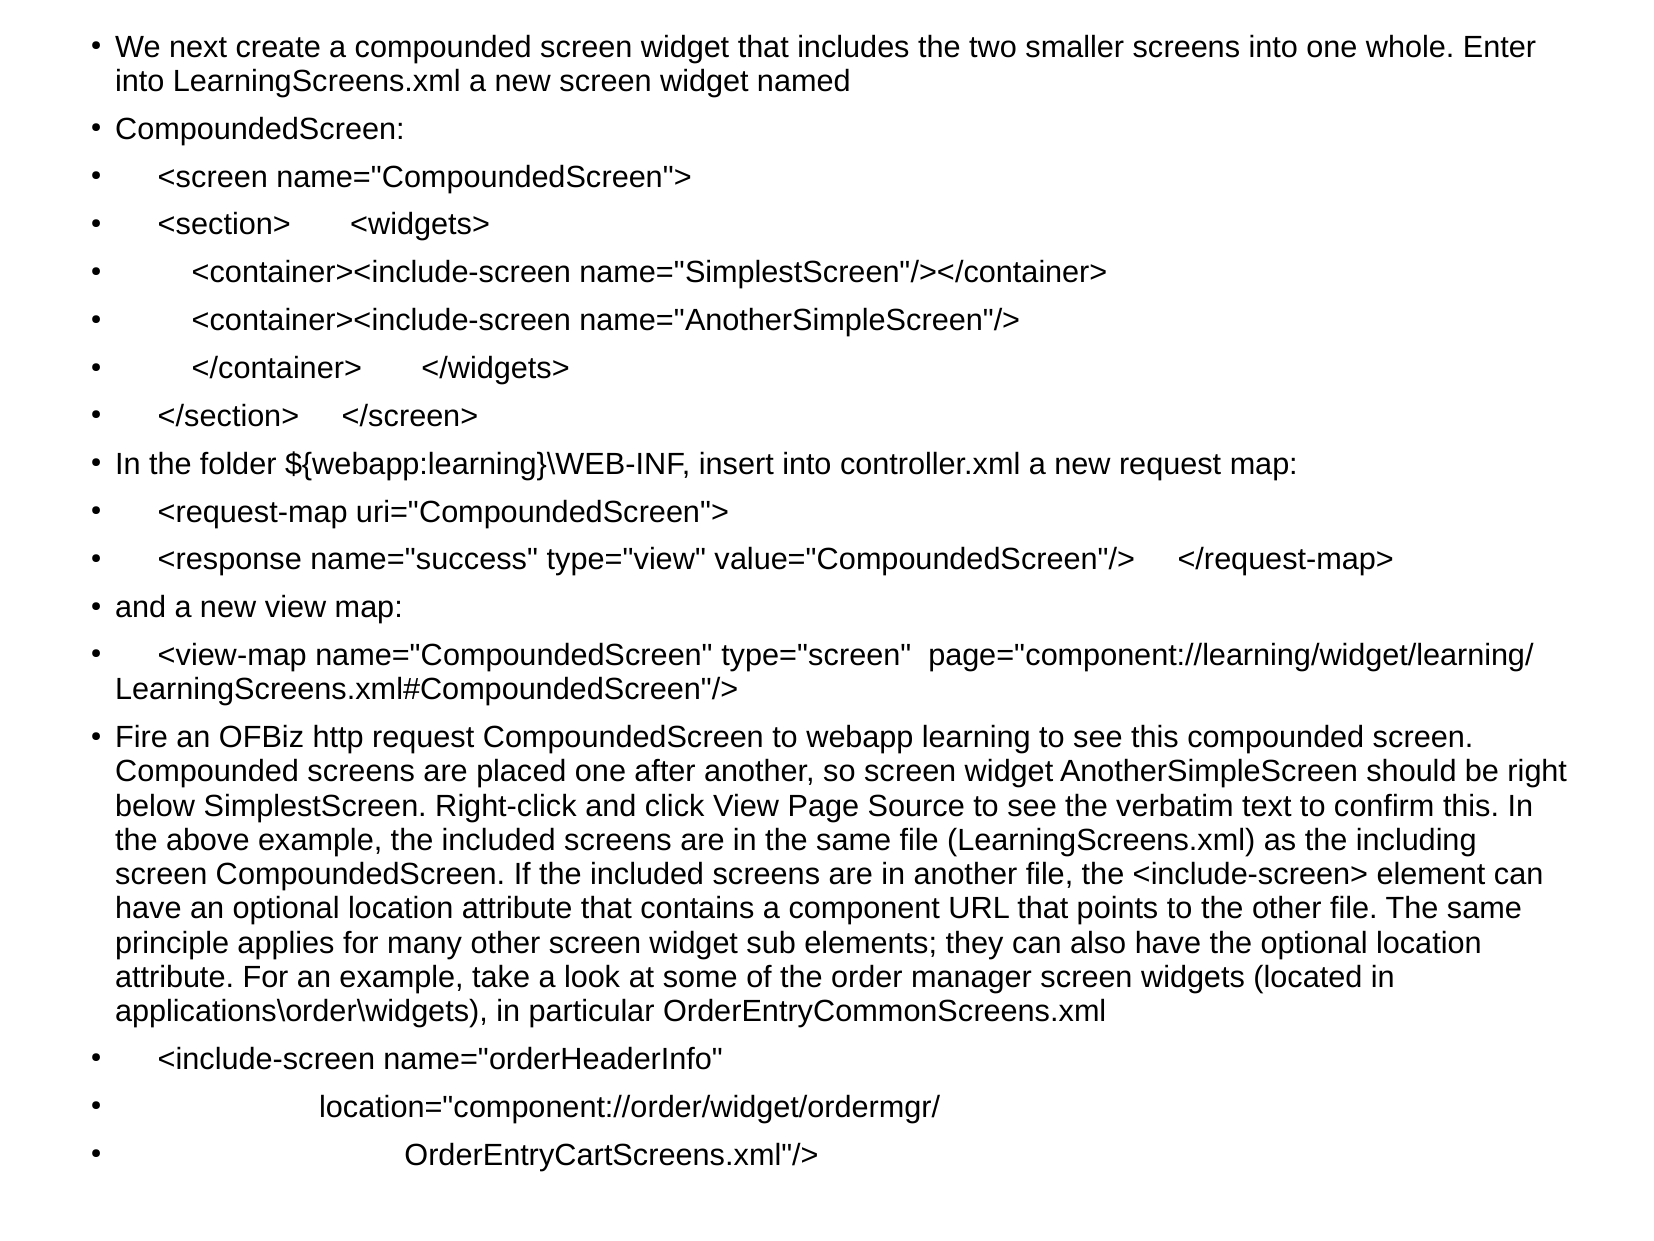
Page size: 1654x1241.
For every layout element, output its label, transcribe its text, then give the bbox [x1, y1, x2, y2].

list We next create a compounded screen widget that includes the two smaller screens into one whole. Enter into LearningScreens.xml a new screen widget named CompoundedScreen: <screen name="CompoundedScreen"> <section> <widgets> <container><include-screen name="SimplestScreen"/></container> <container><include-screen name="AnotherSimpleScreen"/> </container> </widgets> </section> </screen> In the folder ${webapp:learning}\WEB-INF, insert into controller.xml a new request map: <request-map uri="CompoundedScreen"> <response name="success" type="view" value="CompoundedScreen"/> </request-map> and a new view map: <view-map name="CompoundedScreen" type="screen" page="component://learning/widget/learning/ LearningScreens.xml#CompoundedScreen"/> Fire an OFBiz http request CompoundedScreen to webapp learning to see this compounded screen. Compounded screens are placed one after another, so screen widget AnotherSimpleScreen should be right below SimplestScreen. Right-click and click View Page Source to see the verbatim text to confirm this. In the above example, the included screens are in the same file (LearningScreens.xml) as the including screen CompoundedScreen. If the included screens are in another file, the <include-screen> element can have an optional location attribute that contains a component URL that points to the other file. The same principle applies for many other screen widget sub elements; they can also have the optional location attribute. For an example, take a look at some of the order manager screen widgets (located in applications\order\widgets), in particular OrderEntryCommonScreens.xml <include-screen name="orderHeaderInfo" location="component://order/widget/ordermgr/ OrderEntryCartScreens.xml"/> [82, 29, 1571, 1182]
